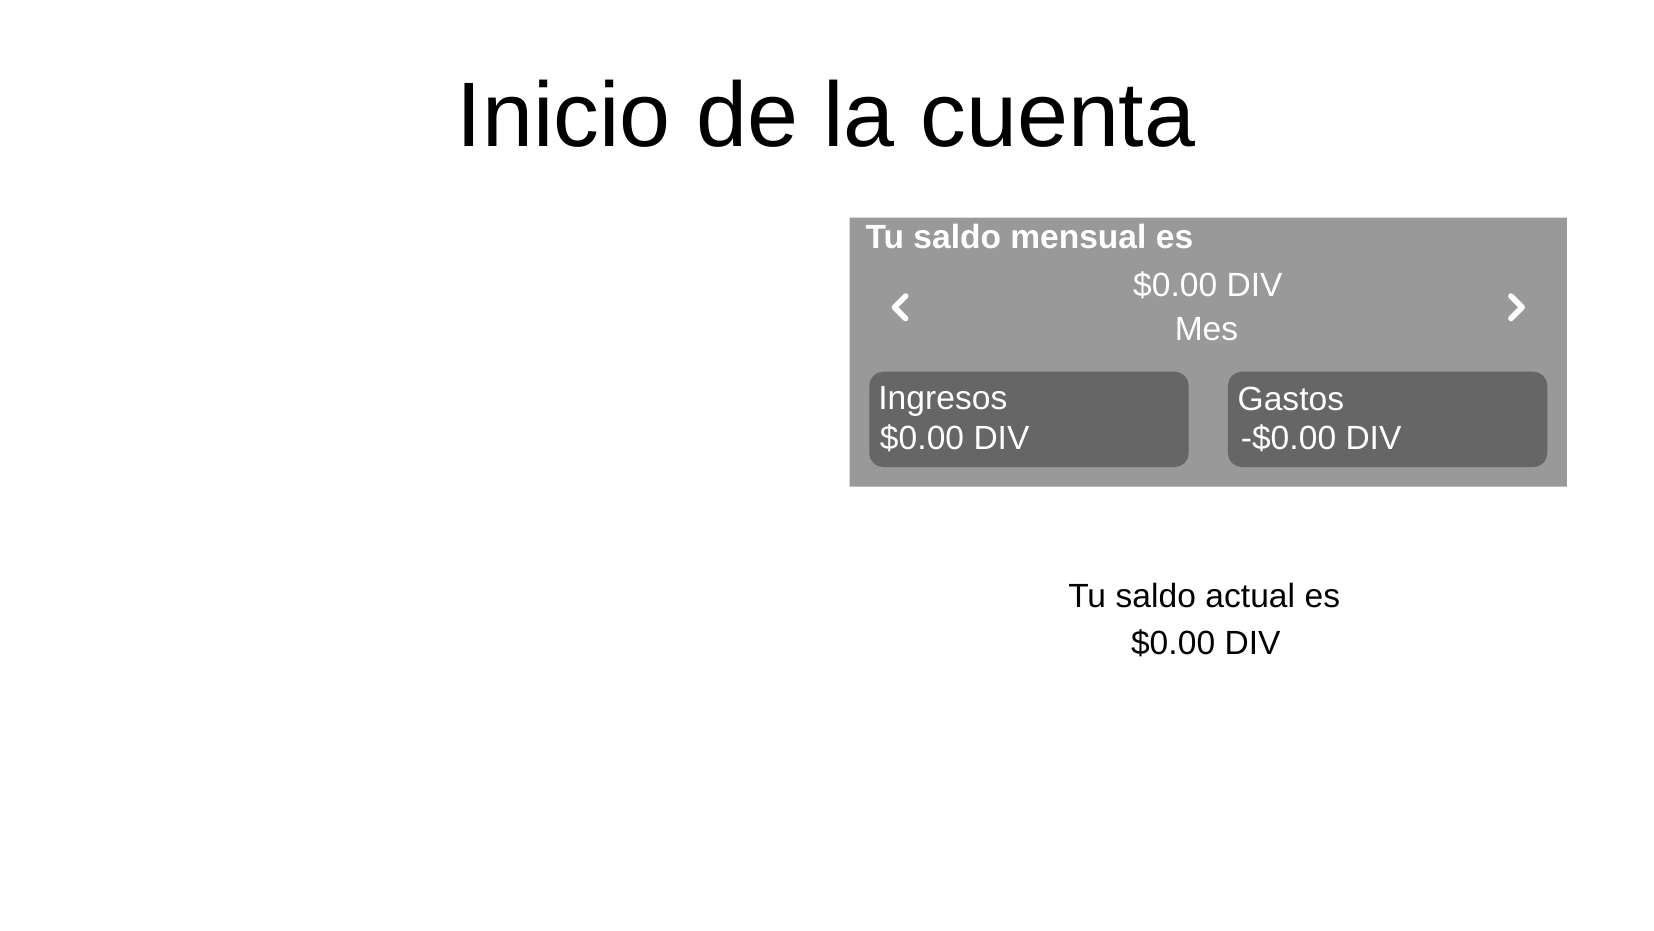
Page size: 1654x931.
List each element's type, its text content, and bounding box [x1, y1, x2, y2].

title Inicio de la cuenta [82, 37, 1571, 193]
picture [849, 217, 1567, 758]
